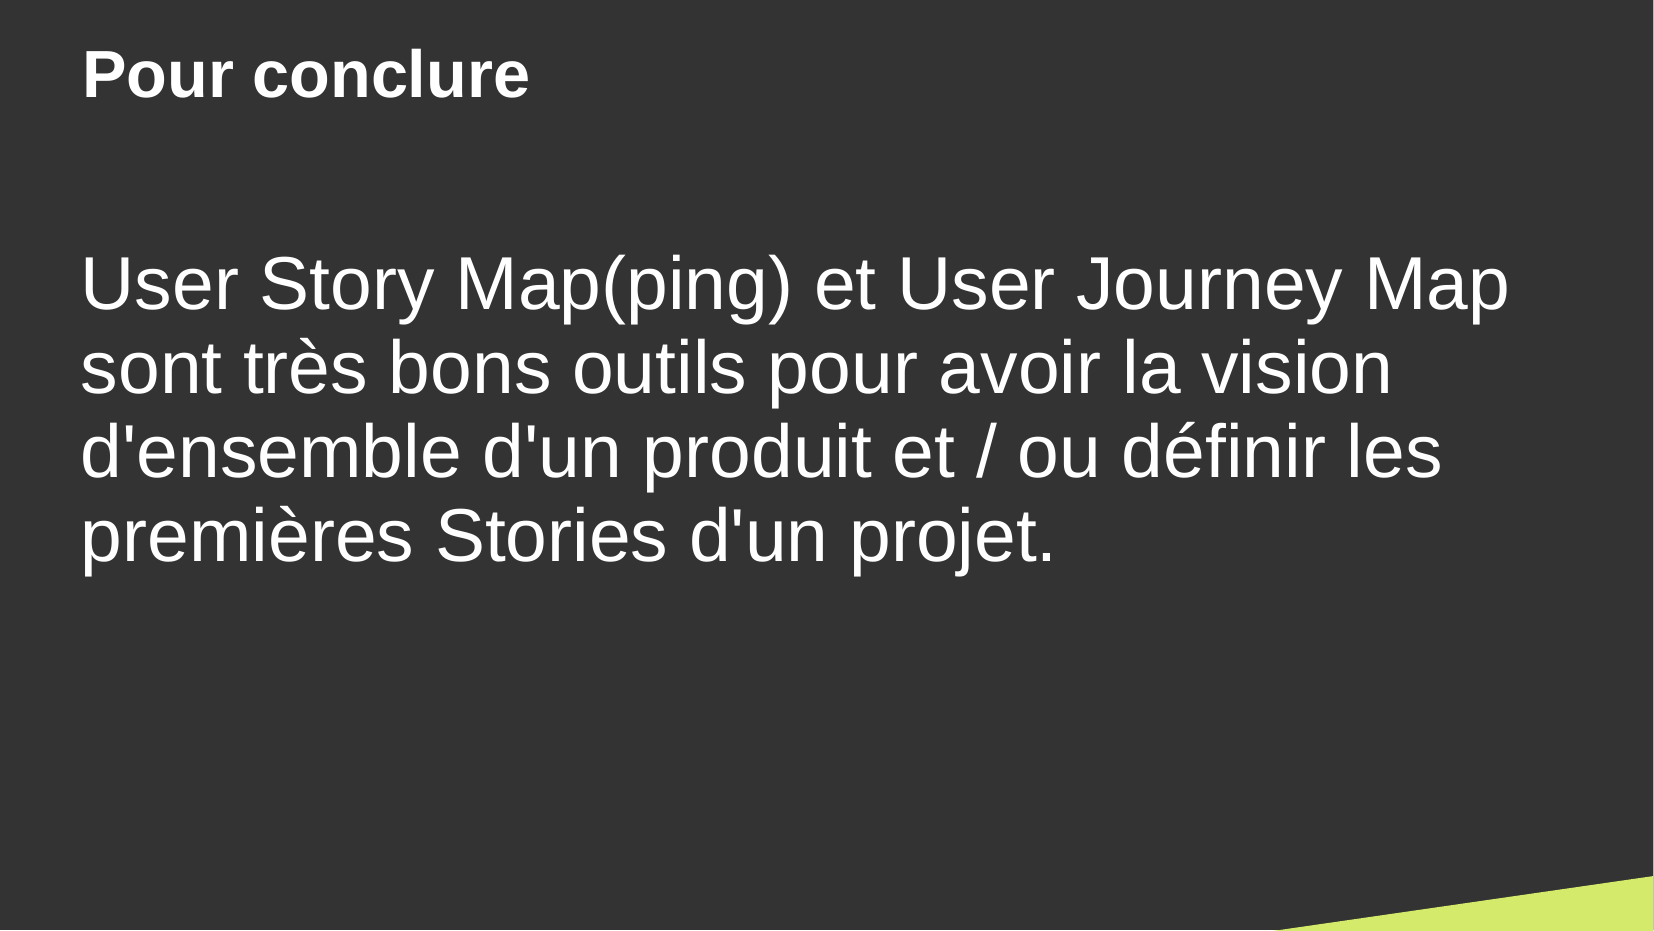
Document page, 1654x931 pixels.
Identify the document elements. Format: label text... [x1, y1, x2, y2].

text_box [1272, 875, 1654, 931]
title Pour conclure [82, 37, 1571, 122]
list User Story Map(ping) et User Journey Map sont très bons outils pour avoir la vision d'ensemble d'un produit et / ou définir les premières Stories d'un projet. [80, 241, 1620, 686]
